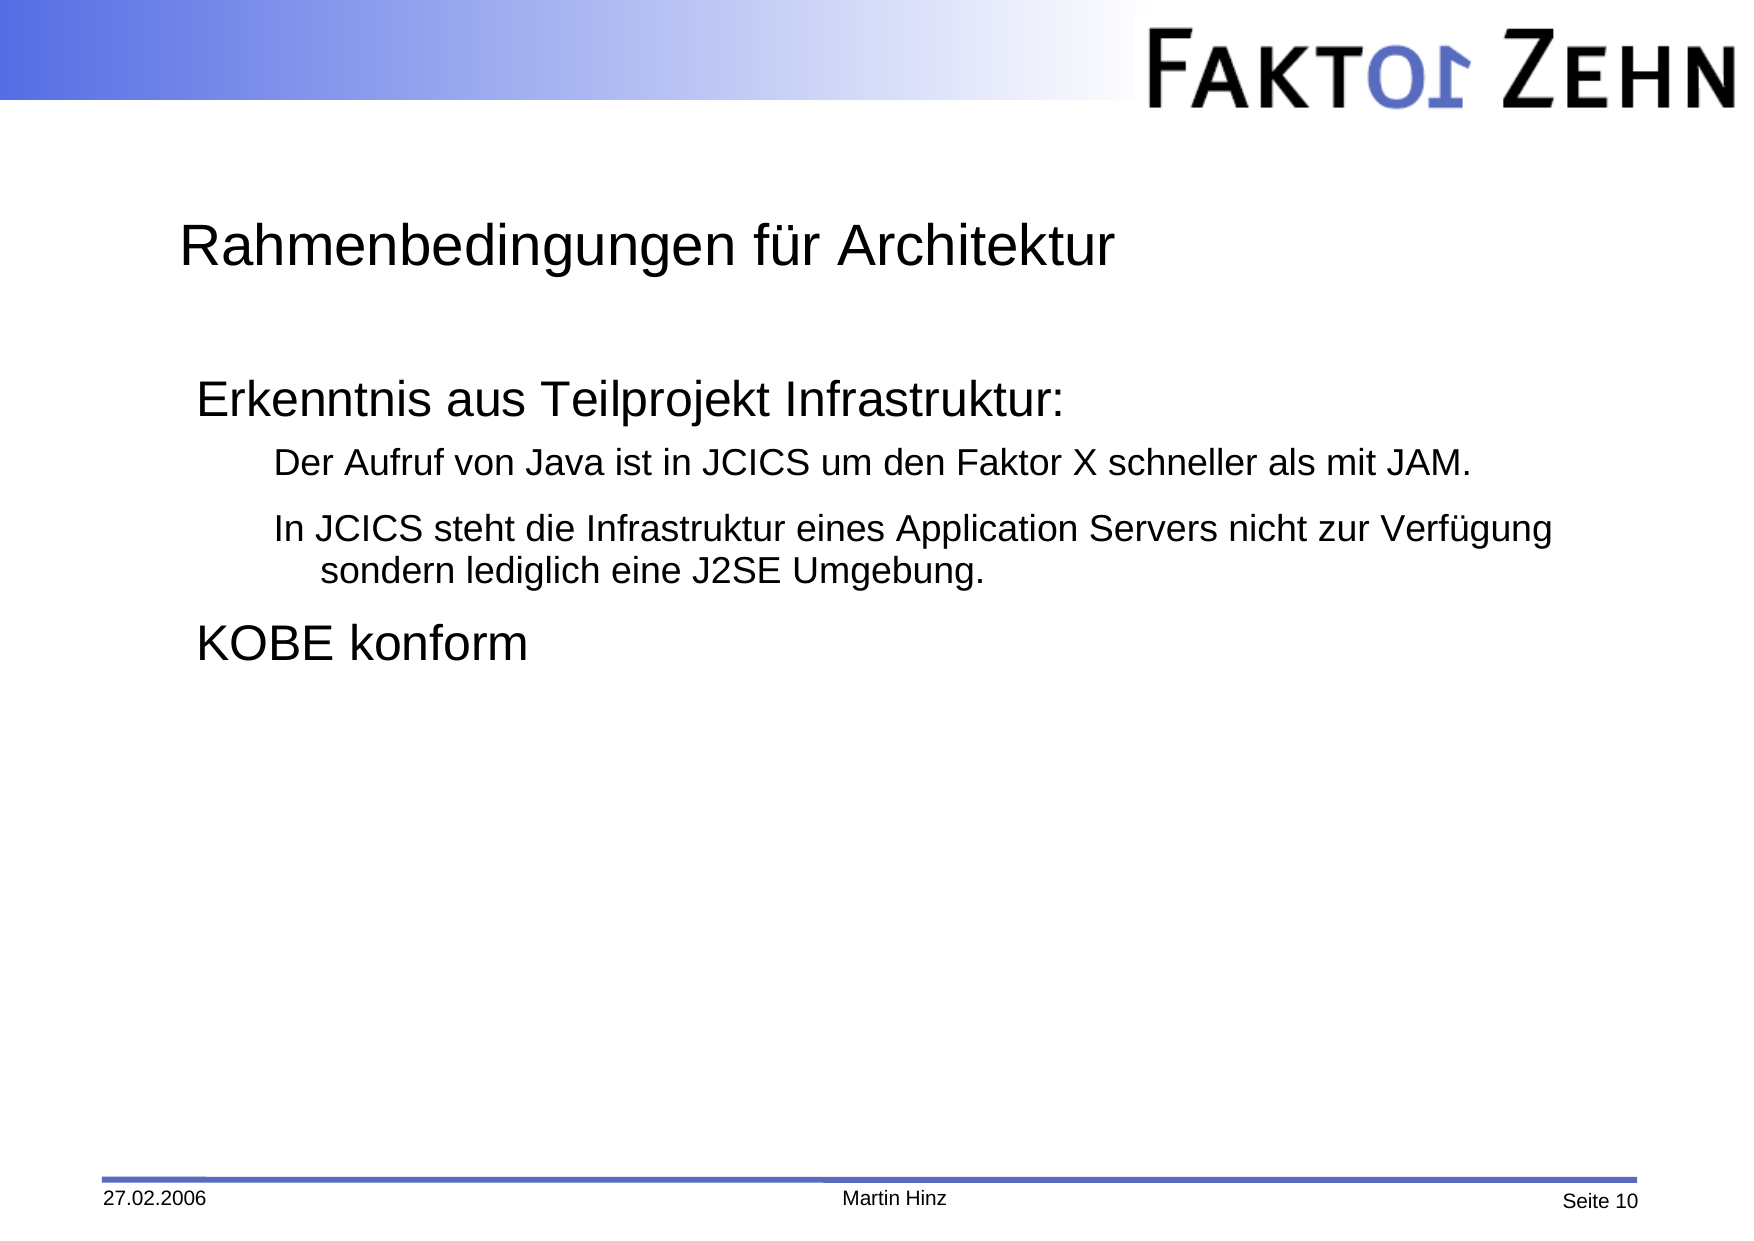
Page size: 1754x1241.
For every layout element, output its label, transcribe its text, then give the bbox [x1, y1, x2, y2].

title Rahmenbedingungen für Architektur [179, 142, 1576, 349]
picture [1133, 14, 1749, 117]
list Erkenntnis aus Teilprojekt Infrastruktur: Der Aufruf von Java ist in JCICS um den Faktor X schneller als mit JAM. In JCICS steht die Infrastruktur eines Application Servers nicht zur Verfügung sondern lediglich eine J2SE Umgebung. KOBE konform [179, 371, 1576, 1078]
